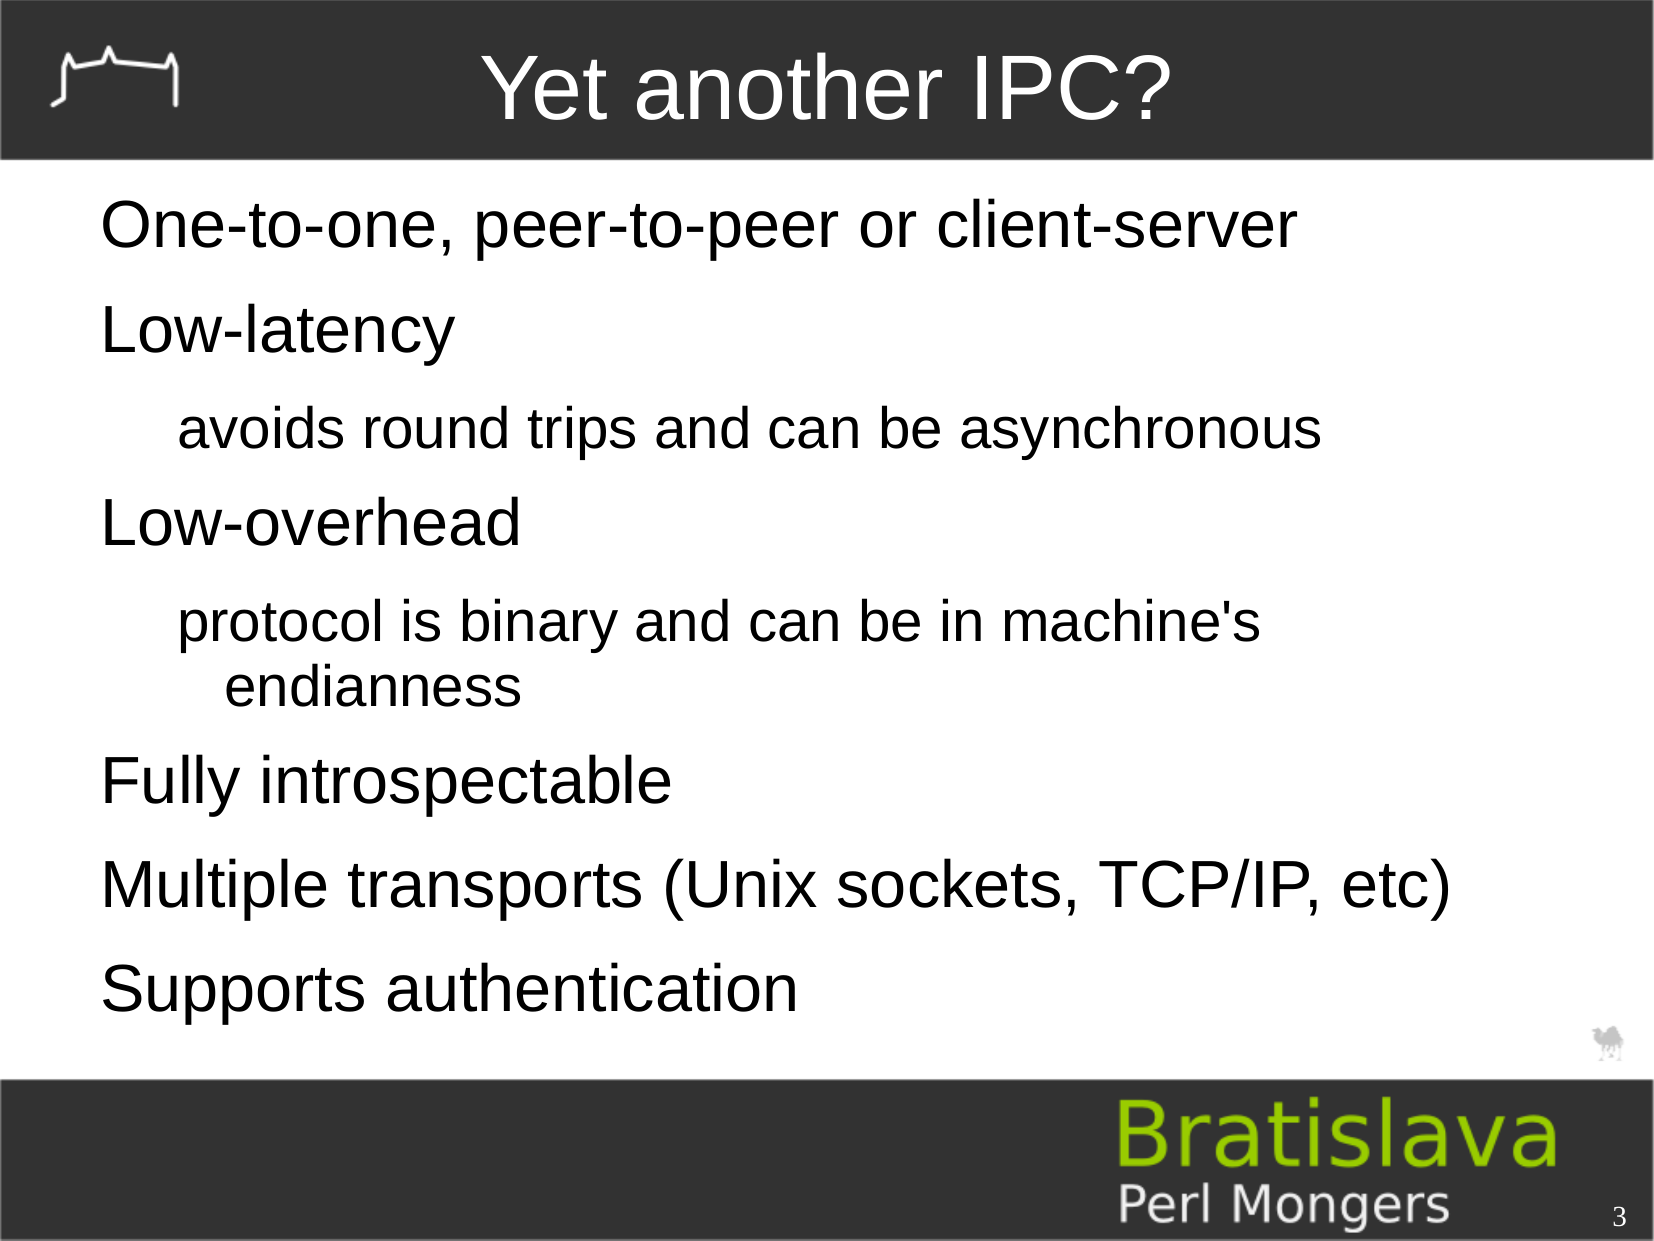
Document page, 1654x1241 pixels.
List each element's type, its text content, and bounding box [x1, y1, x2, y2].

title Yet another IPC? [76, 36, 1577, 140]
list One-to-one, peer-to-peer or client-server Low-latency avoids round trips and can be asynchronous Low-overhead protocol is binary and can be in machine's endianness Fully introspectable Multiple transports (Unix sockets, TCP/IP, etc) Supports authentication [82, 187, 1576, 1036]
picture [0, 0, 1654, 1241]
